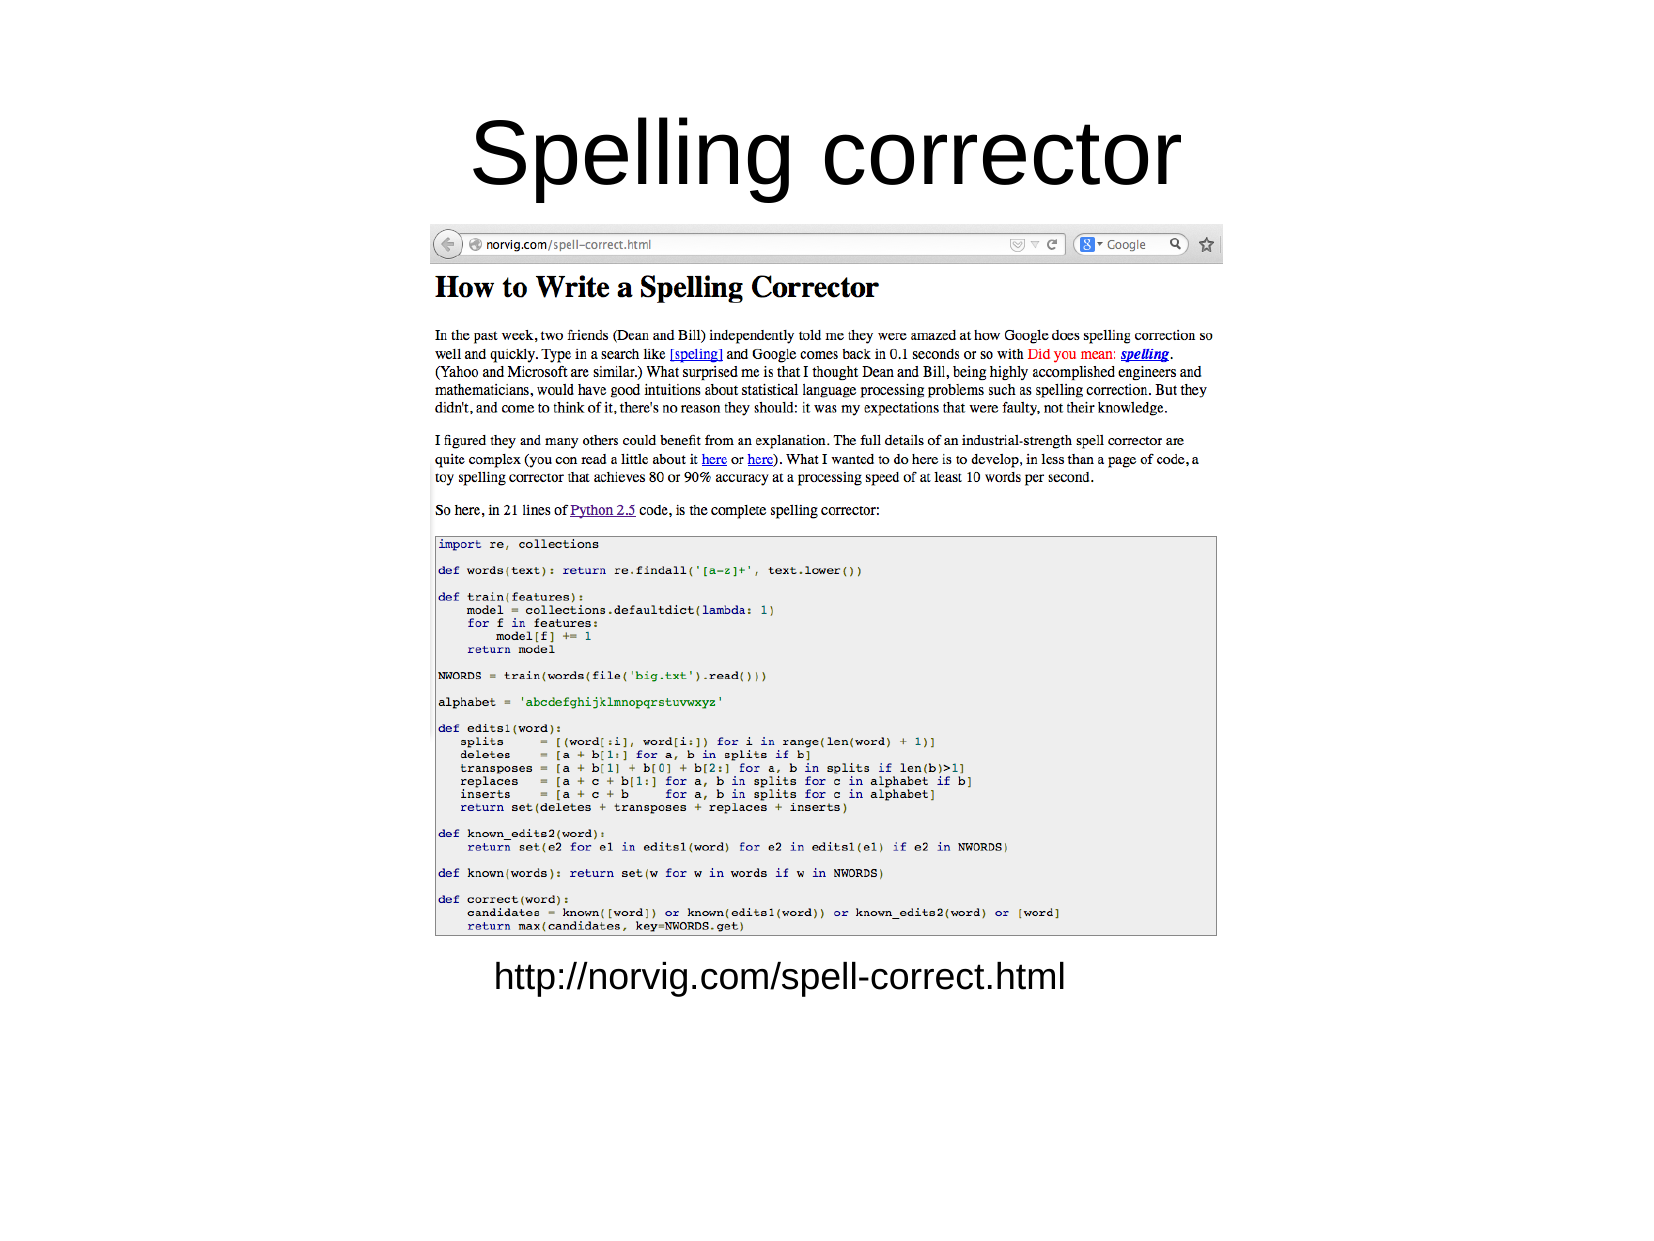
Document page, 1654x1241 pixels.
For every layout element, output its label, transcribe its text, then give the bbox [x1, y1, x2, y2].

picture [430, 224, 1223, 945]
text_box http://norvig.com/spell-correct.html [105, 948, 1456, 1006]
title Spelling corrector [82, 49, 1571, 257]
